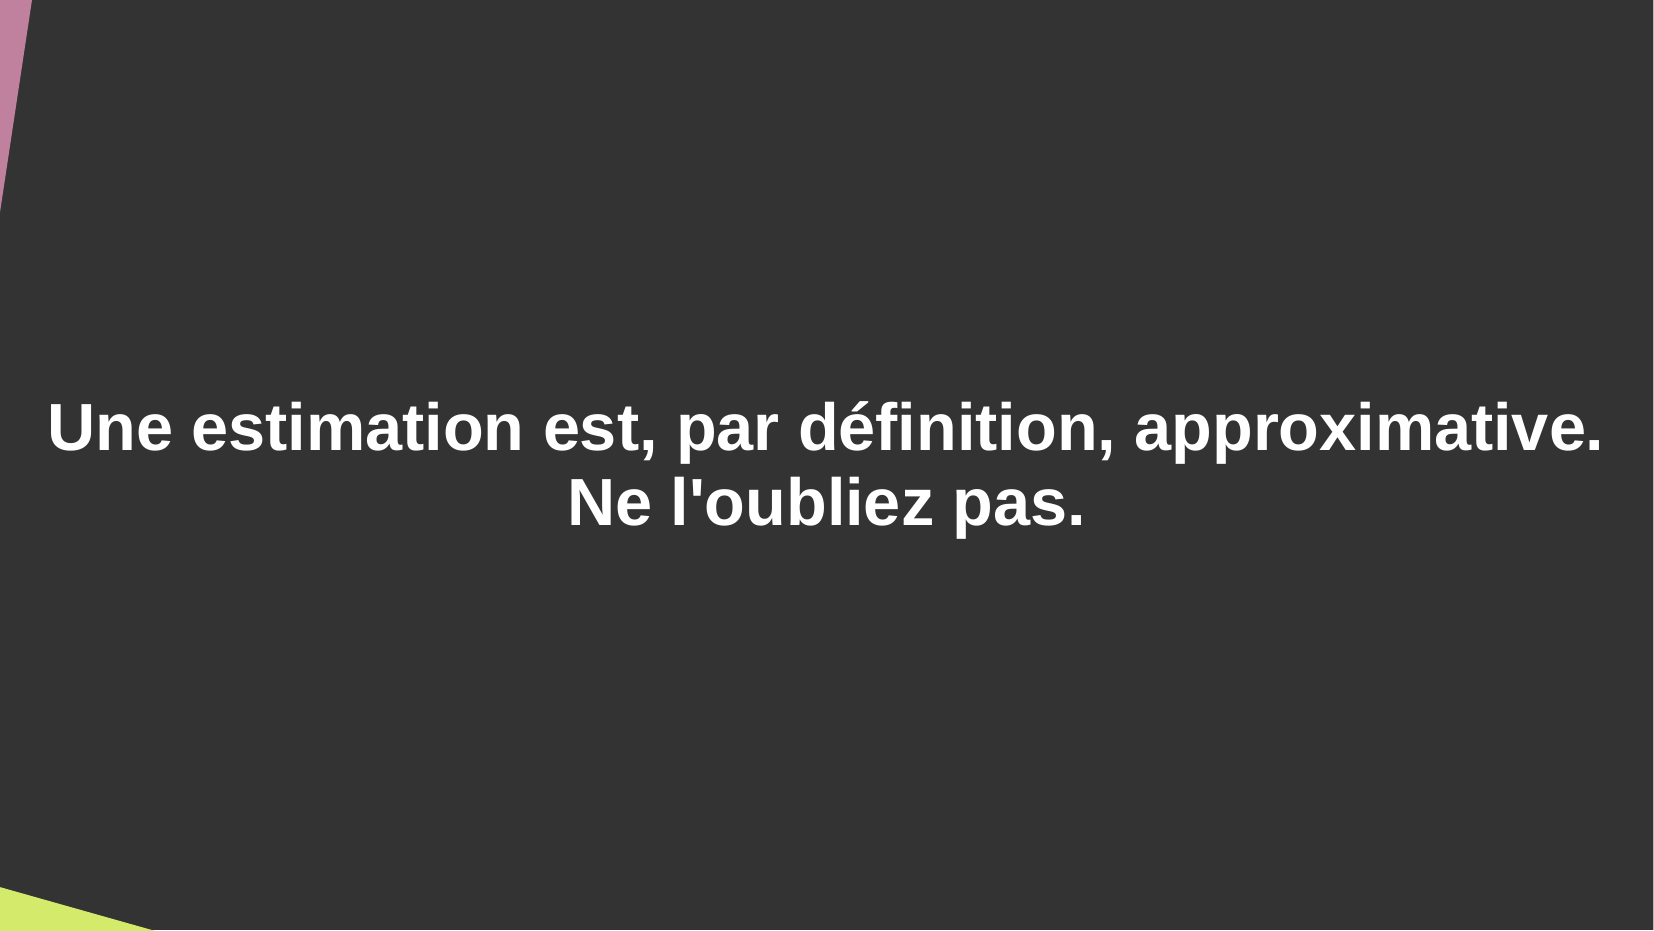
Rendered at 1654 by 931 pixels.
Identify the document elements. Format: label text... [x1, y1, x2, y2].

text_box [0, 0, 33, 213]
text_box [0, 887, 156, 931]
title Une estimation est, par définition, approximative. Ne l'oubliez pas. [31, 367, 1622, 563]
